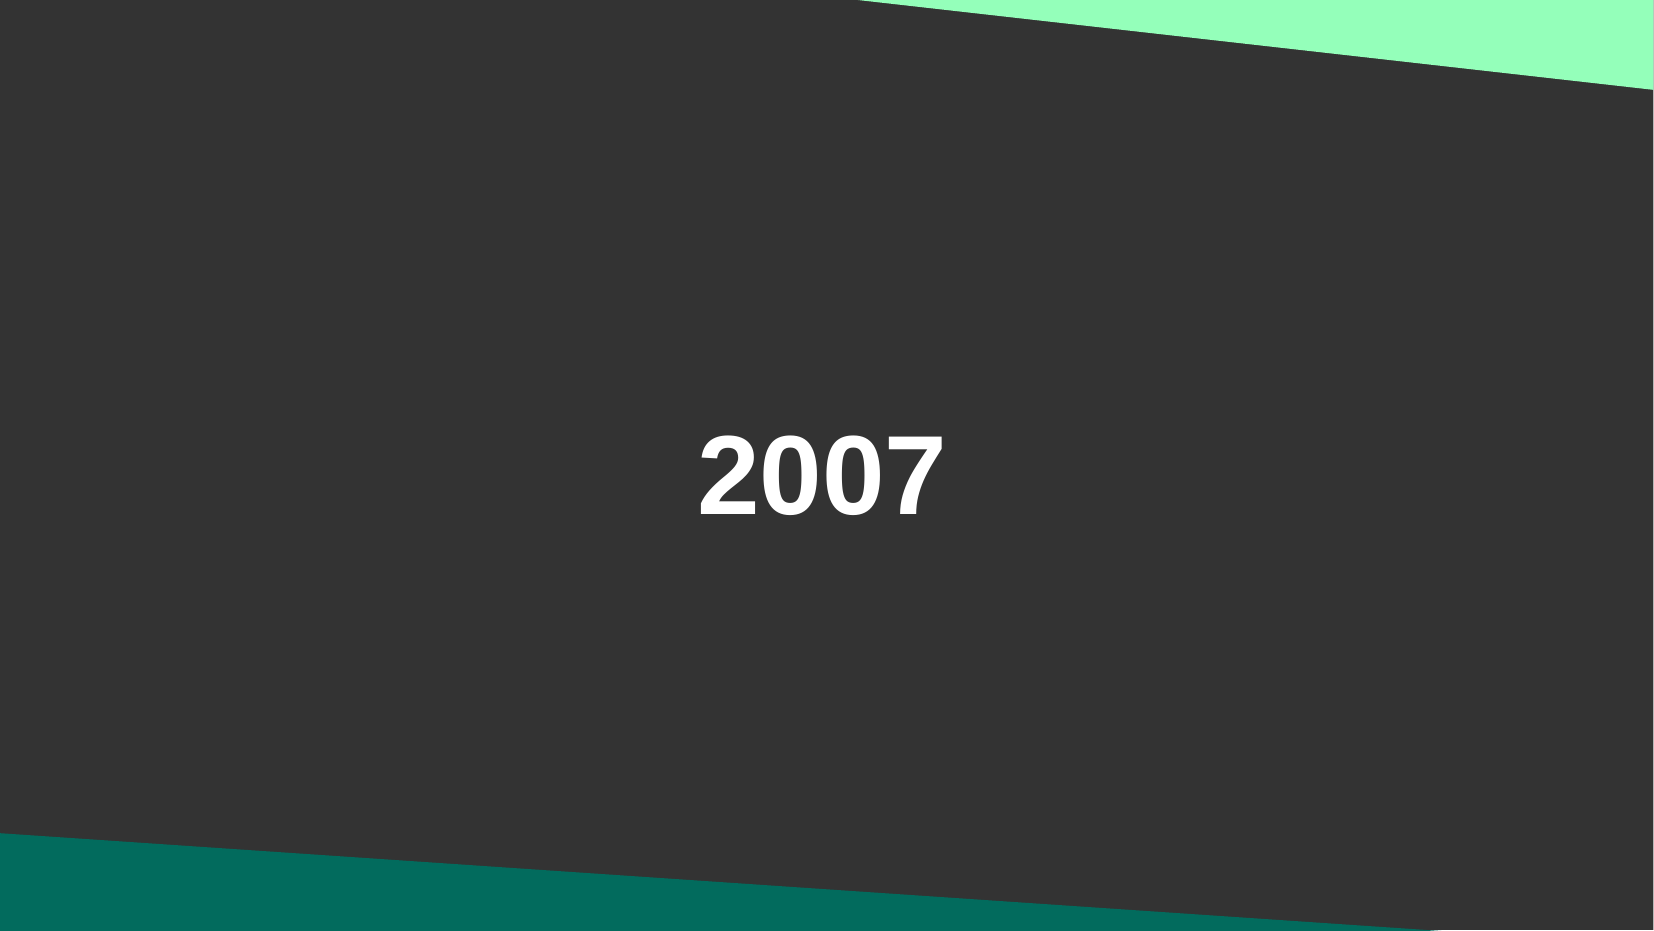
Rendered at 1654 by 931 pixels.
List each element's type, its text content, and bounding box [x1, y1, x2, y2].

text_box [857, 0, 1654, 90]
title 2007 [22, 412, 1622, 539]
